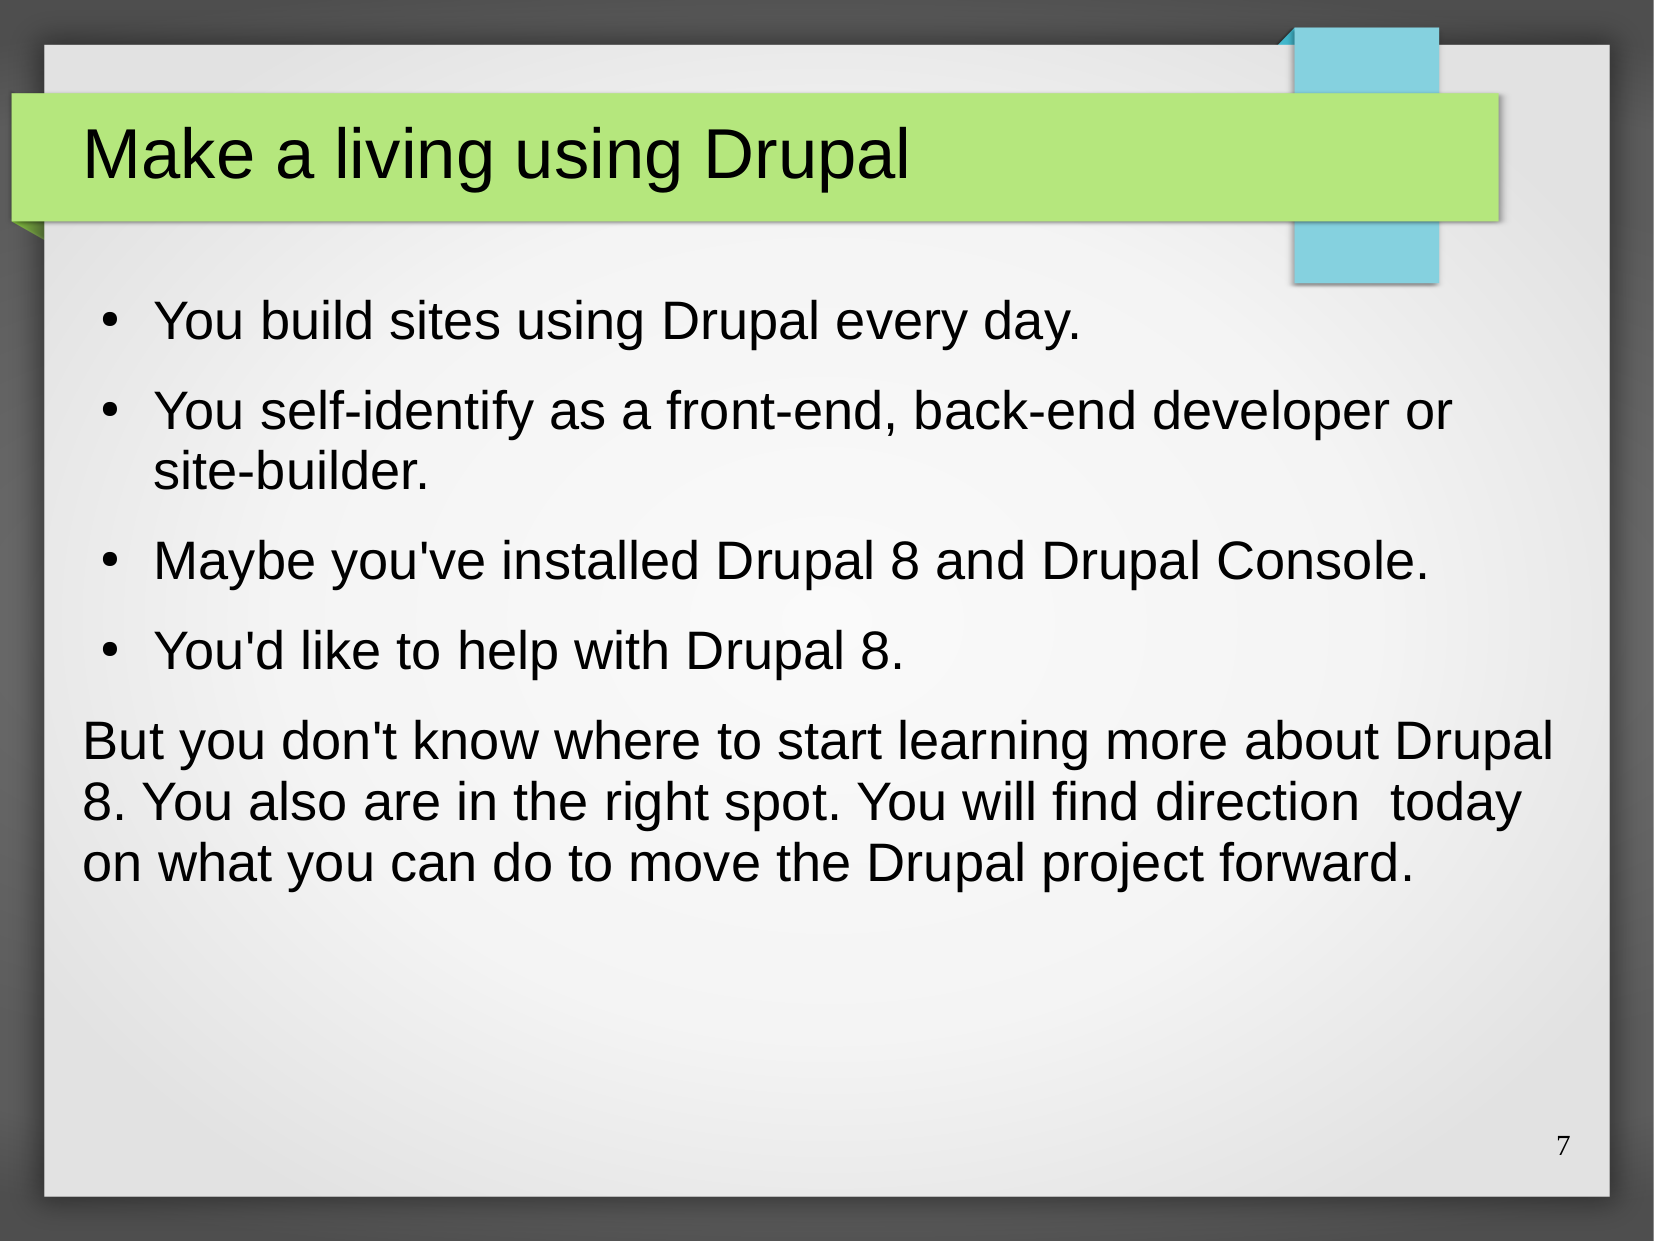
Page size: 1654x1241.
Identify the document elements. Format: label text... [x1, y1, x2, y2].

title Make a living using Drupal [82, 94, 1264, 213]
list You build sites using Drupal every day. You self-identify as a front-end, back-end developer or site-builder. Maybe you've installed Drupal 8 and Drupal Console. You'd like to help with Drupal 8. But you don't know where to start learning more about Drupal 8. You also are in the right spot. You will find direction today on what you can do to move the Drupal project forward. [82, 290, 1571, 1010]
picture [0, 0, 1654, 1241]
